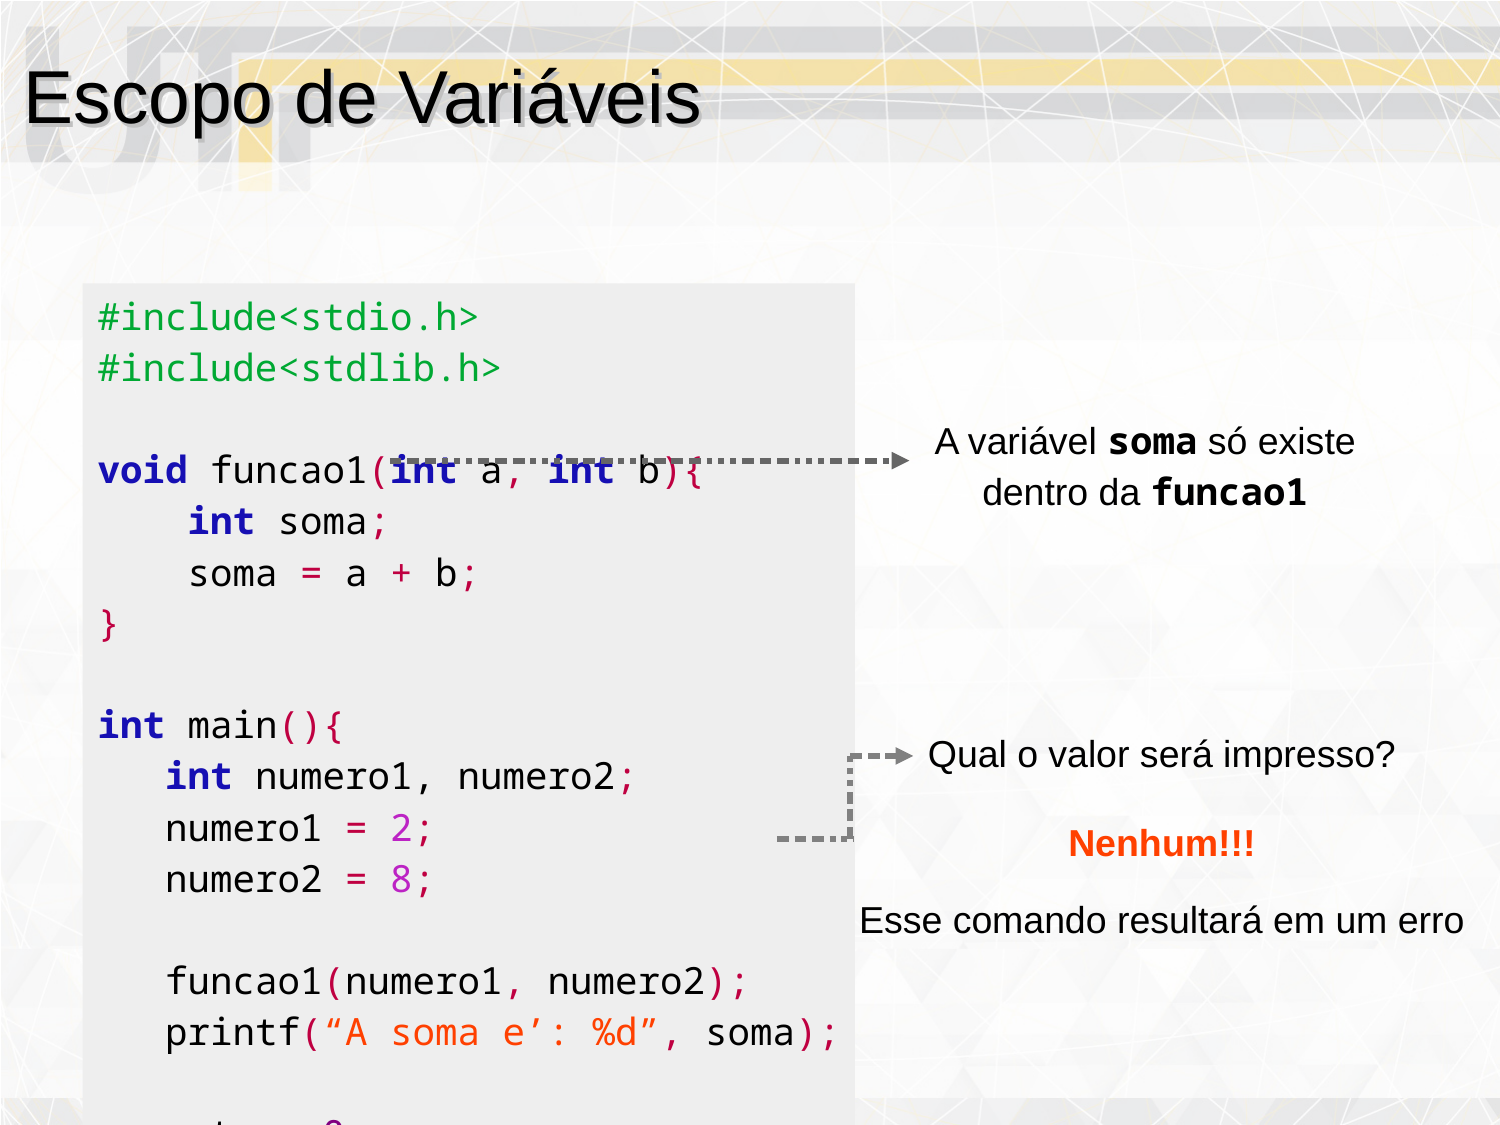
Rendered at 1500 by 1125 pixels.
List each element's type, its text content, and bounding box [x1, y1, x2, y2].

text_box Nenhum!!! [1053, 814, 1271, 872]
text_box Qual o valor será impresso? [913, 726, 1411, 784]
title Escopo de Variáveis [23, 18, 1489, 178]
text_box #include<stdio.h> #include<stdlib.h> void funcao1(int a, int b){ int soma; soma = a + b; } int main(){ int numero1, numero2; numero1 = 2; numero2 = 8; funcao1(numero1, numero2); printf(“A soma e’: %d”, soma); return 0; } [82, 283, 789, 974]
text_box A variável soma só existe dentro da funcao1 [919, 407, 1405, 510]
text_box Esse comando resultará em um erro [844, 891, 1480, 949]
